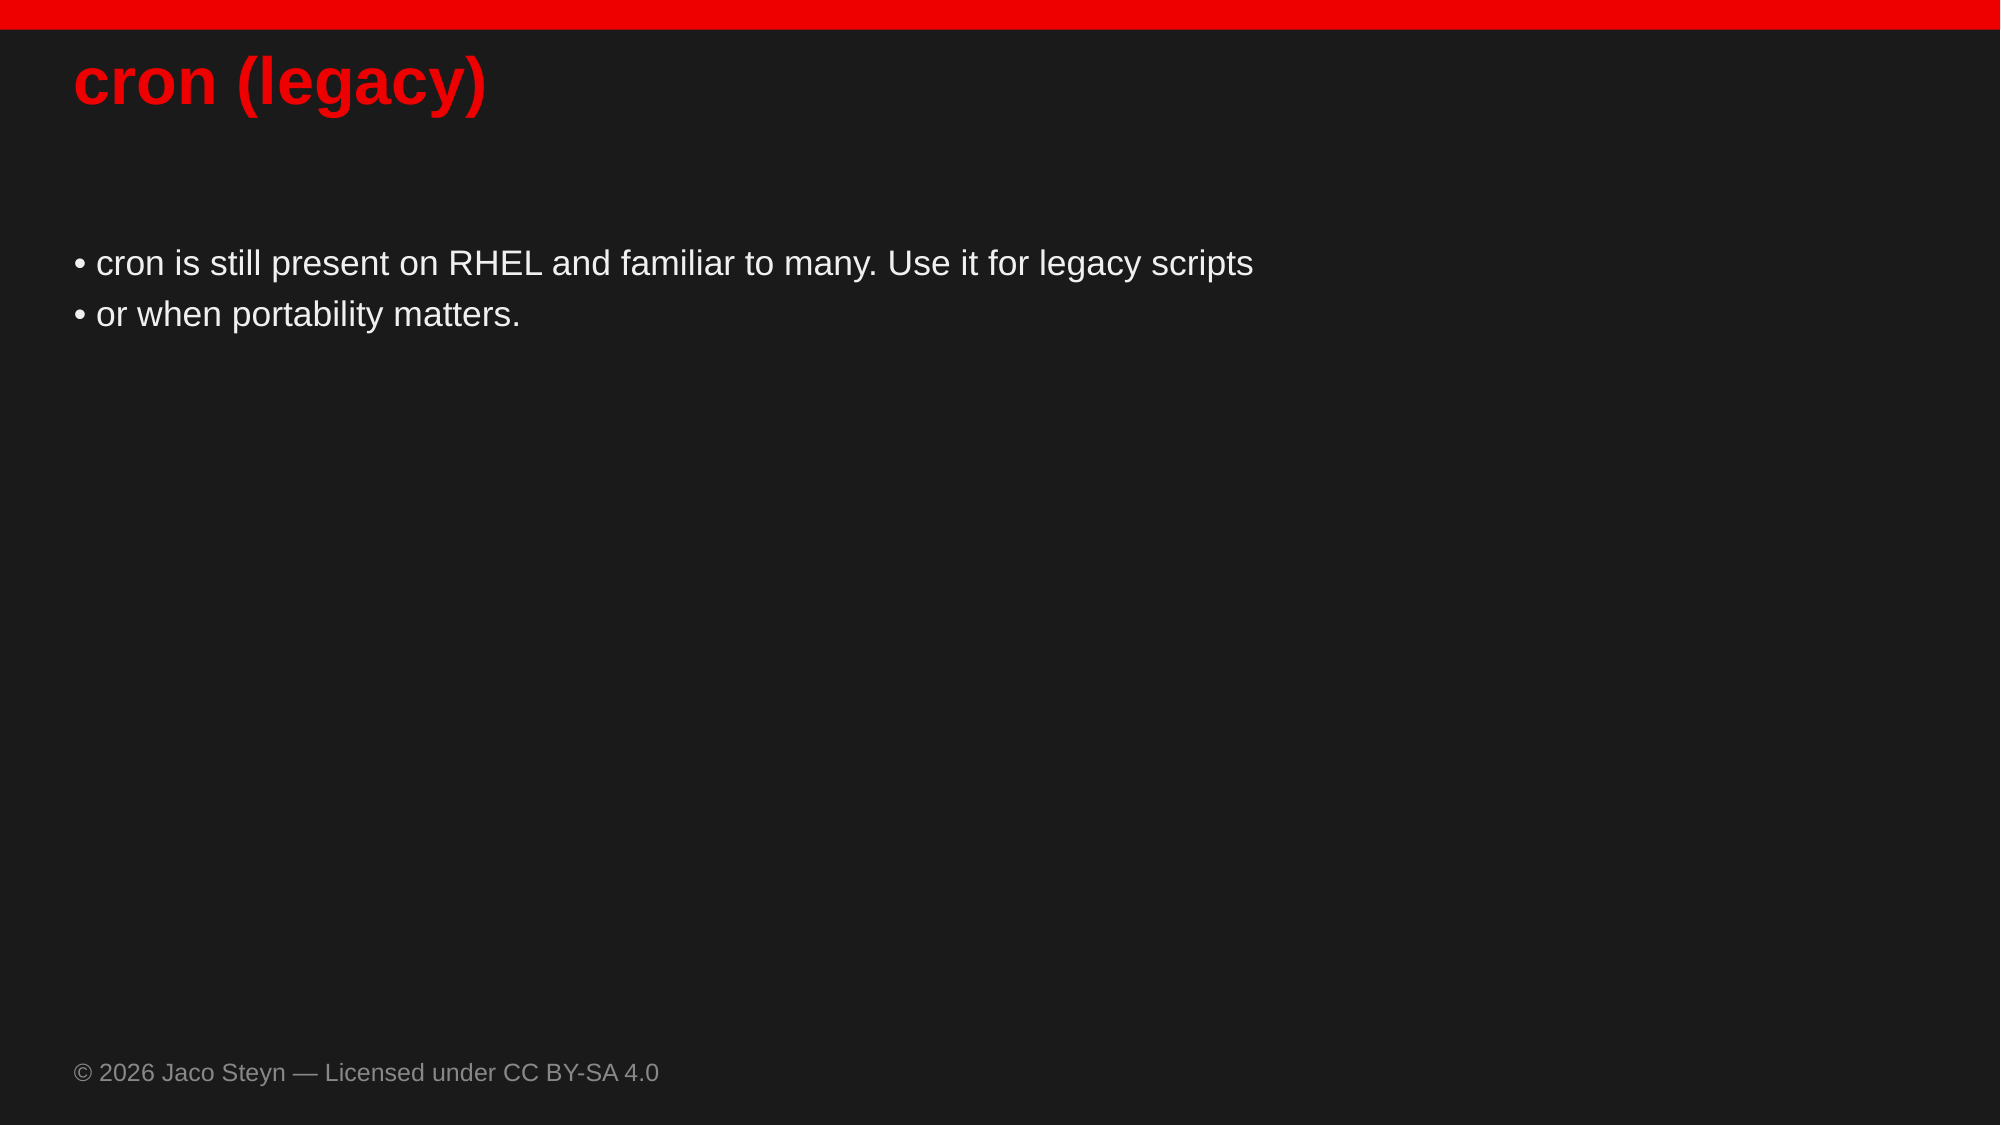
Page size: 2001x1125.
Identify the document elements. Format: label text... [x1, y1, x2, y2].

text_box • cron is still present on RHEL and familiar to many. Use it for legacy scripts • or when portability matters. [59, 236, 1942, 1037]
text_box cron (legacy) [59, 36, 1942, 208]
text_box © 2026 Jaco Steyn — Licensed under CC BY-SA 4.0 [59, 1051, 1942, 1093]
text_box [0, 0, 2001, 30]
